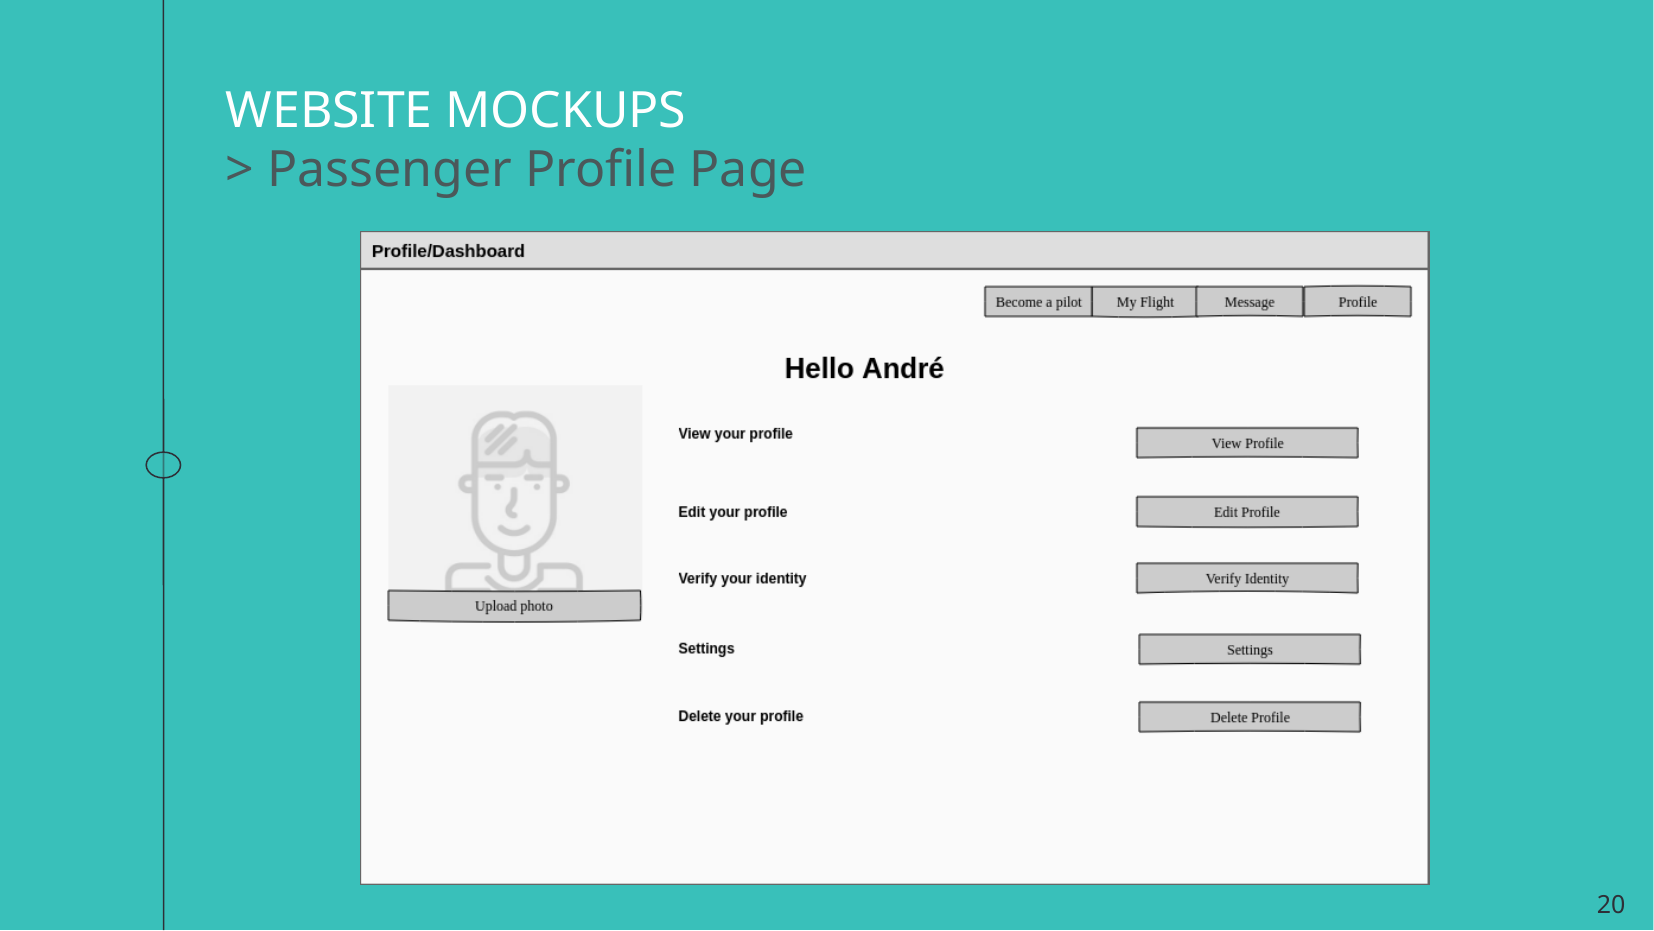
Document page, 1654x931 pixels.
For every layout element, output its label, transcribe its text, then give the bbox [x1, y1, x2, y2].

title WEBSITE MOCKUPS [210, 90, 1451, 153]
title > Passenger Profile Page [210, 153, 1451, 212]
slide_number <numéro> [1541, 873, 1641, 931]
picture [360, 231, 1430, 885]
